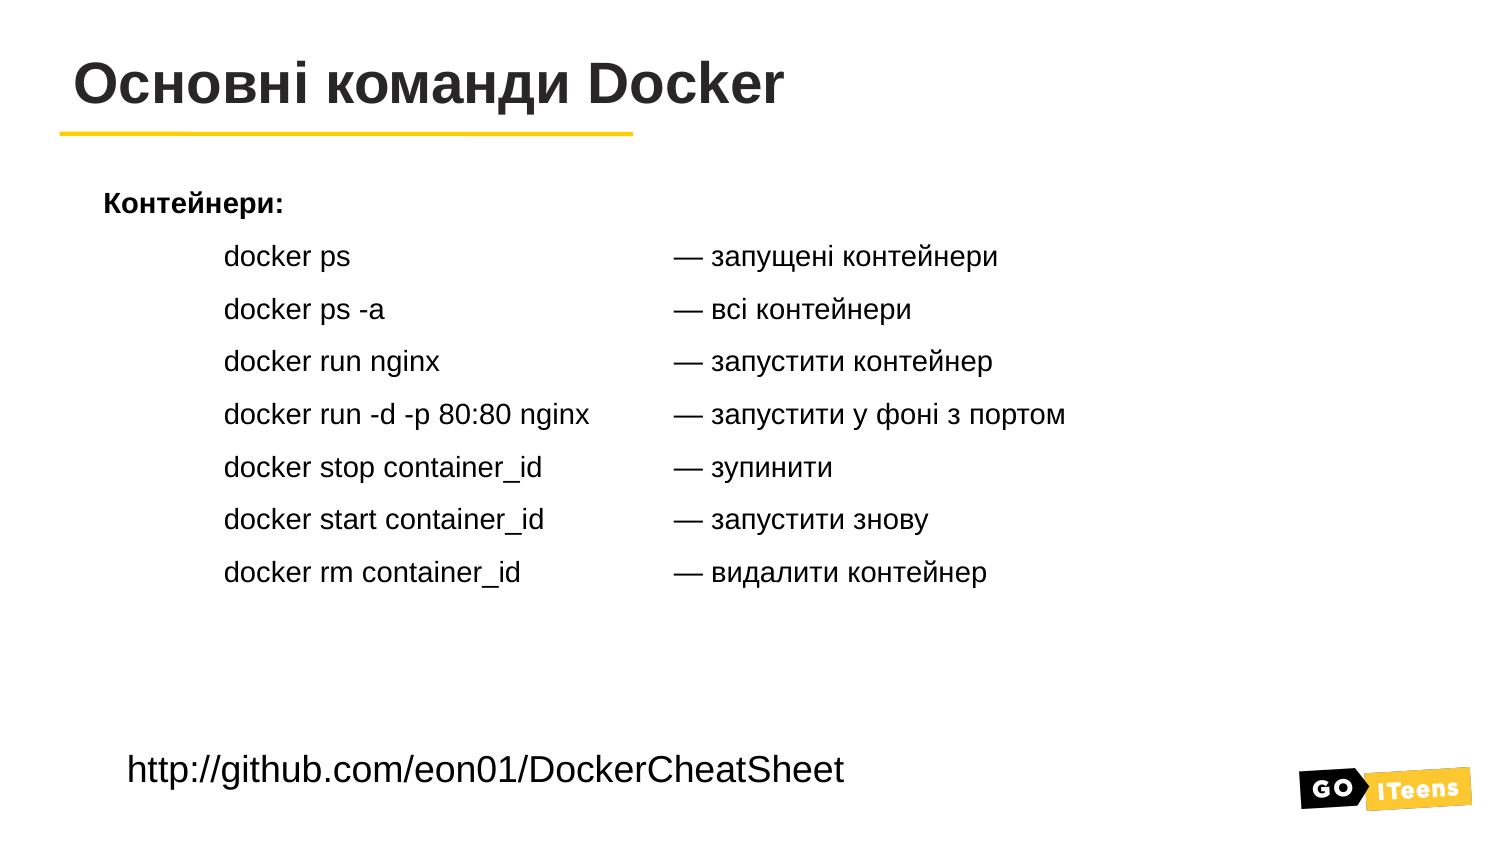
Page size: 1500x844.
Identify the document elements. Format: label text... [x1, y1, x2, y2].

text_box http://github.com/eon01/DockerCheatSheet [112, 741, 1060, 799]
text_box Контейнери: docker ps — запущені контейнери docker ps -a — всі контейнери docker run nginx — запустити контейнер docker run -d -p 80:80 nginx — запустити у фоні з портом docker stop container_id — зупинити docker start container_id — запустити знову docker rm container_id — видалити контейнер [59, 177, 1447, 844]
picture [1447, 767, 1472, 811]
text_box Основні команди Docker [58, 30, 1359, 131]
